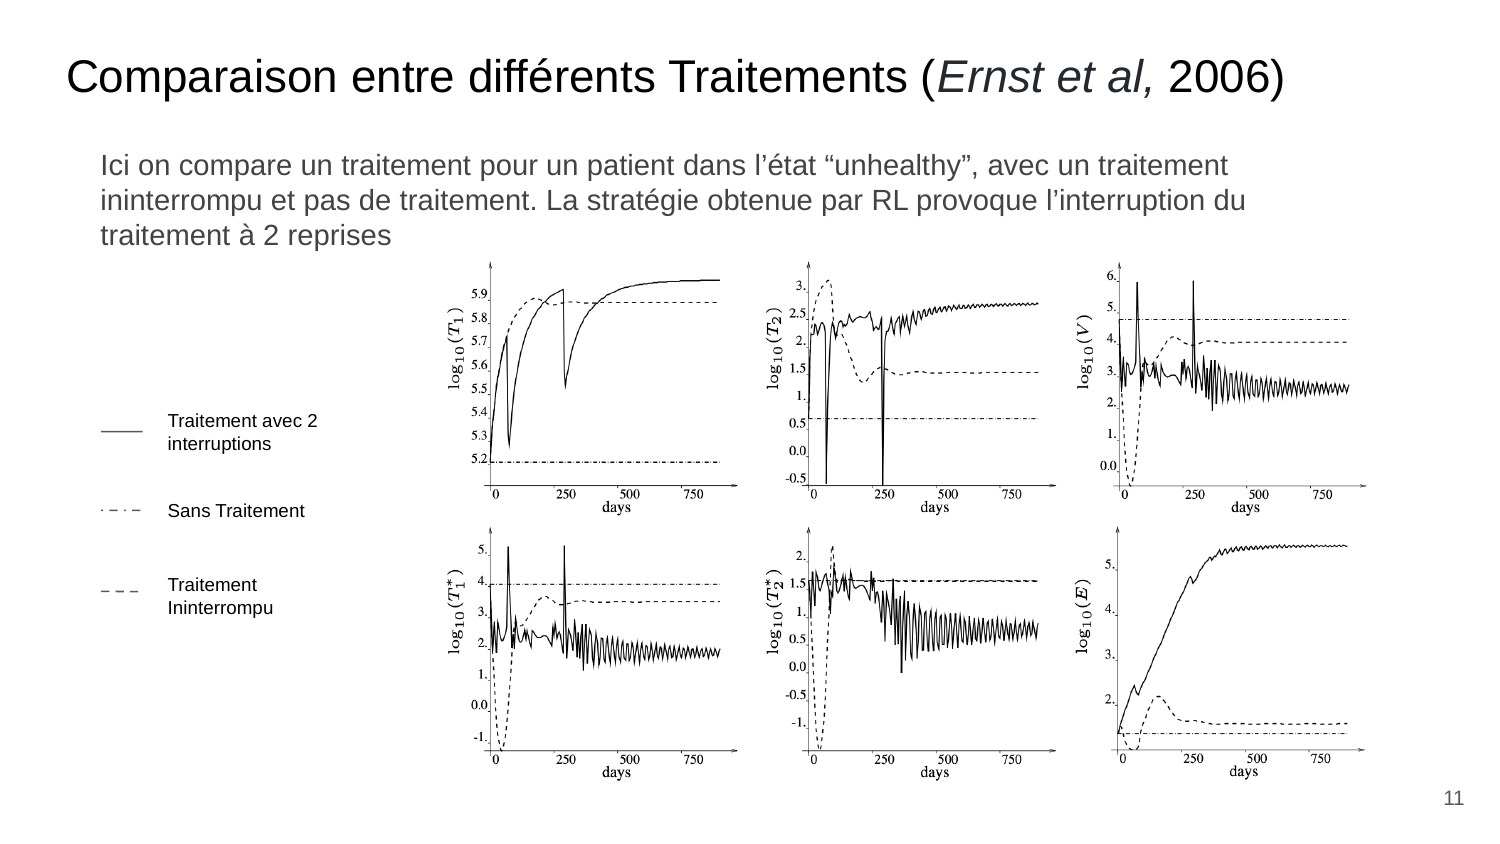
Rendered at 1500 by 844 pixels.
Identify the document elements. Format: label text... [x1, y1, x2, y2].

text_box Sans Traitement [152, 483, 423, 537]
picture [432, 253, 1383, 790]
text_box Traitement Ininterrompu [152, 558, 361, 634]
text_box Ici on compare un traitement pour un patient dans l’état “unhealthy”, avec un traitement ininterrompu et pas de traitement. La stratégie obtenue par RL provoque l’interruption du traitement à 2 reprises [85, 131, 1376, 267]
text_box Traitement avec 2 interruptions [152, 393, 423, 469]
title Comparaison entre différents Traitements (Ernst et al, 2006) [51, 31, 1376, 126]
slide_number <number> [1389, 764, 1480, 830]
